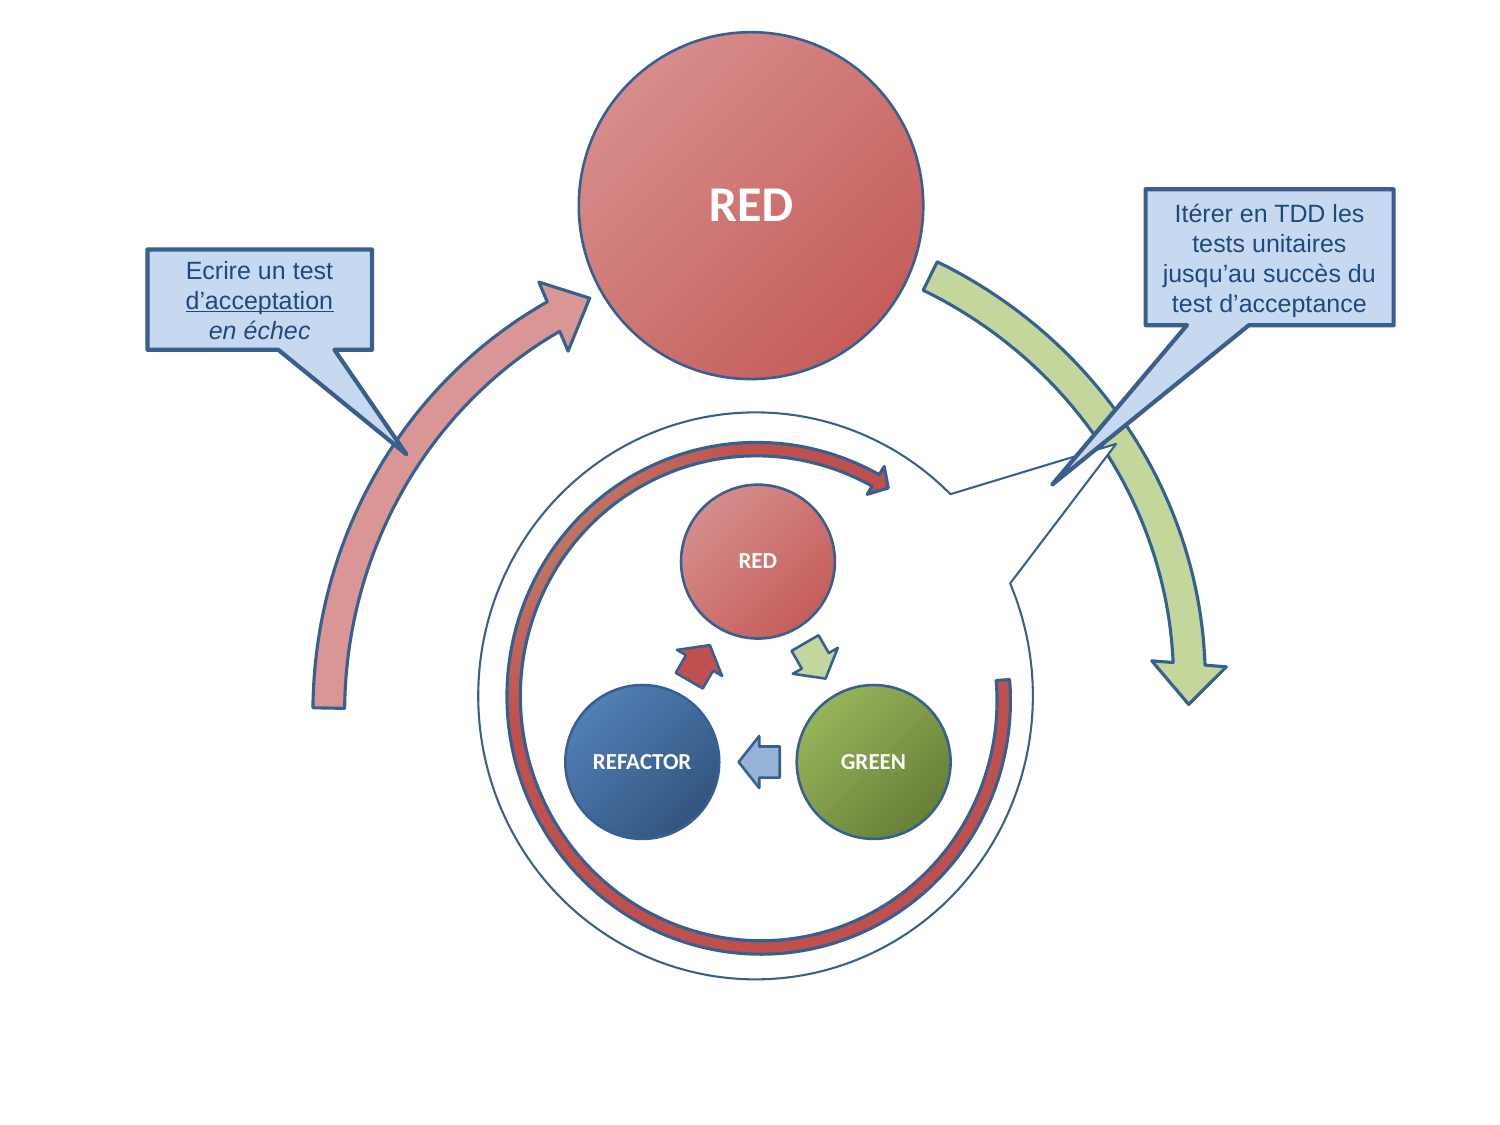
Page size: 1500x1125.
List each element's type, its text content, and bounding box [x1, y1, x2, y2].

text_box Itérer en TDD les tests unitaires jusqu’au succès du test d’acceptance [1052, 189, 1394, 485]
text_box GREEN [796, 685, 951, 839]
text_box [312, 282, 590, 709]
text_box RED [681, 484, 835, 639]
text_box REFACTOR [565, 685, 720, 839]
text_box Ecrire un test d’acceptation en échec [147, 249, 407, 455]
text_box [478, 412, 1227, 980]
text_box RED [578, 32, 924, 380]
text_box [923, 261, 1115, 435]
